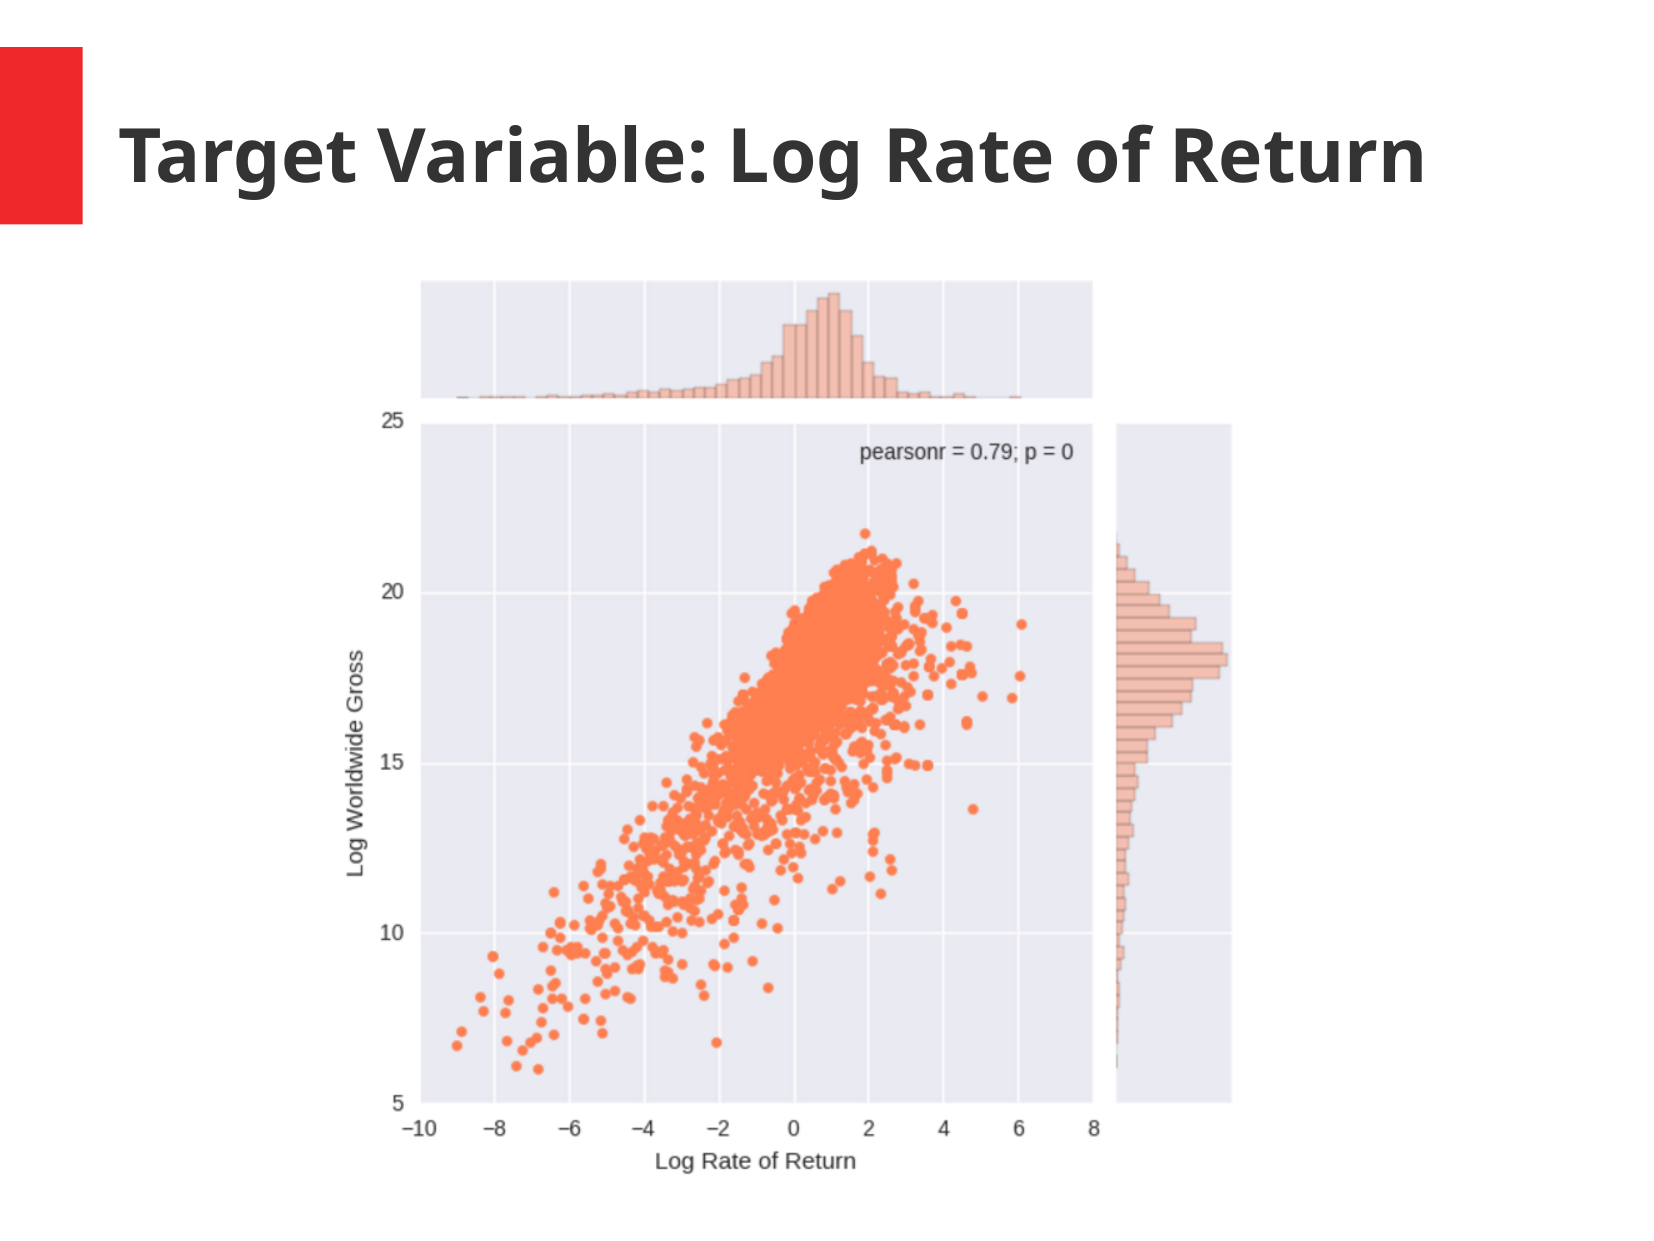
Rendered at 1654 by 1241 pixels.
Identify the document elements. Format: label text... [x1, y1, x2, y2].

title Target Variable: Log Rate of Return [118, 49, 1571, 257]
picture [315, 269, 1279, 1193]
